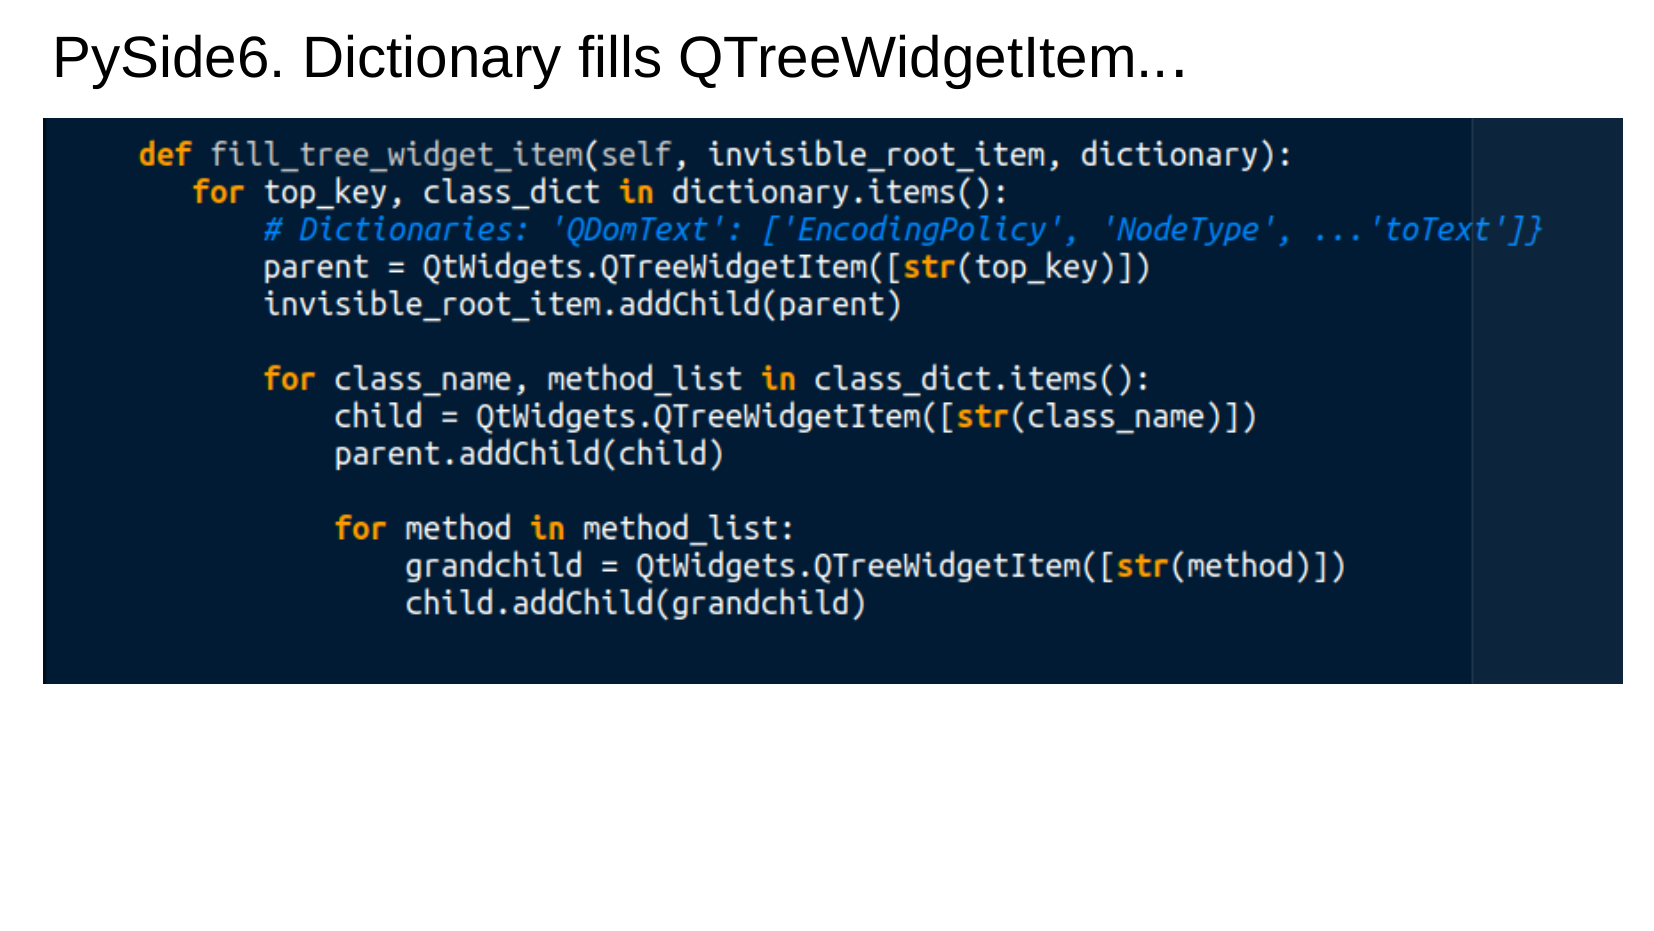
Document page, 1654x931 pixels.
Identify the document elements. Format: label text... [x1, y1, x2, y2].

text_box PySide6. Dictionary fills QTreeWidgetItem... [52, 17, 1541, 92]
picture [43, 118, 1623, 684]
